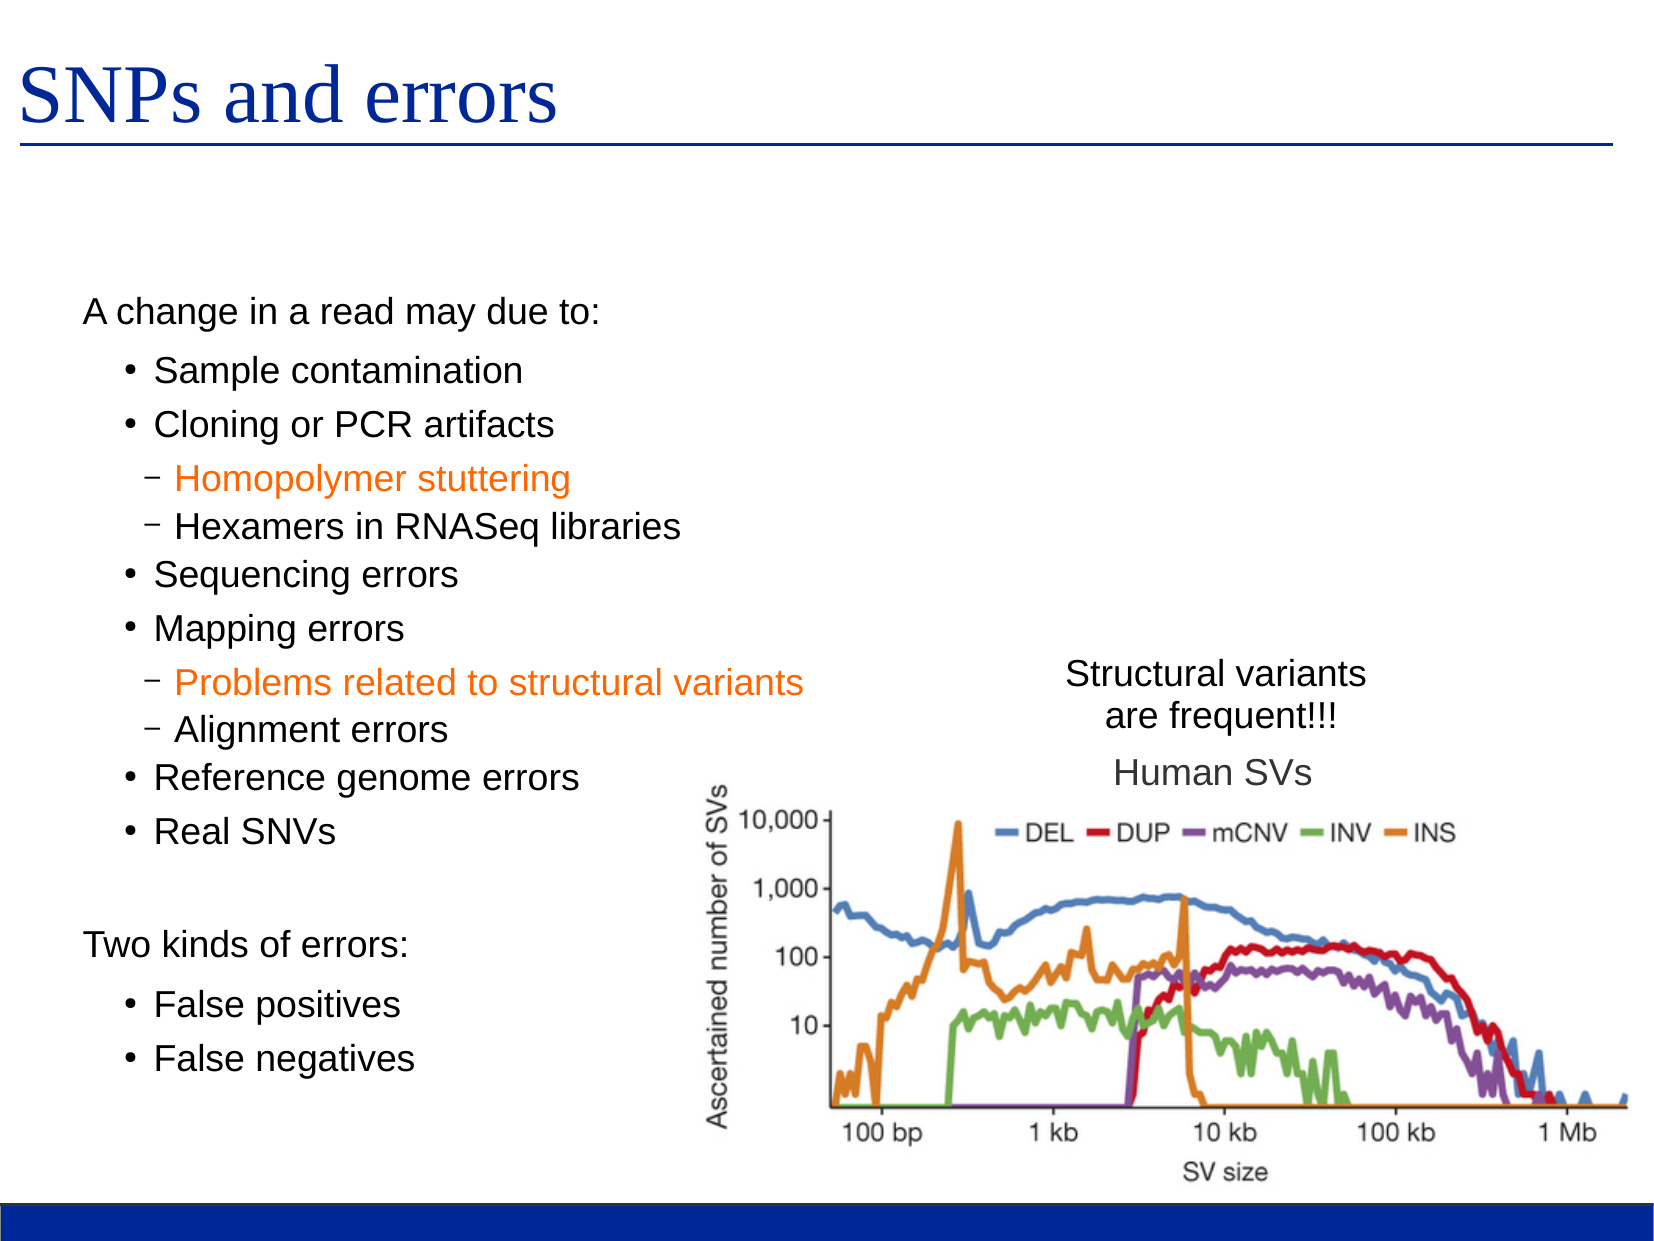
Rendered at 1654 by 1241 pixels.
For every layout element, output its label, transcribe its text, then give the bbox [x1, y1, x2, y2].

text_box Human SVs [1098, 745, 1328, 801]
picture [700, 754, 1631, 1202]
list A change in a read may due to: Sample contamination Cloning or PCR artifacts Homopolymer stuttering Hexamers in RNASeq libraries Sequencing errors Mapping errors Problems related to structural variants Alignment errors Reference genome errors Real SNVs Two kinds of errors: False positives False negatives [82, 290, 1571, 1109]
title SNPs and errors [17, 0, 1589, 198]
text_box Structural variants are frequent!!! [1050, 645, 1382, 745]
